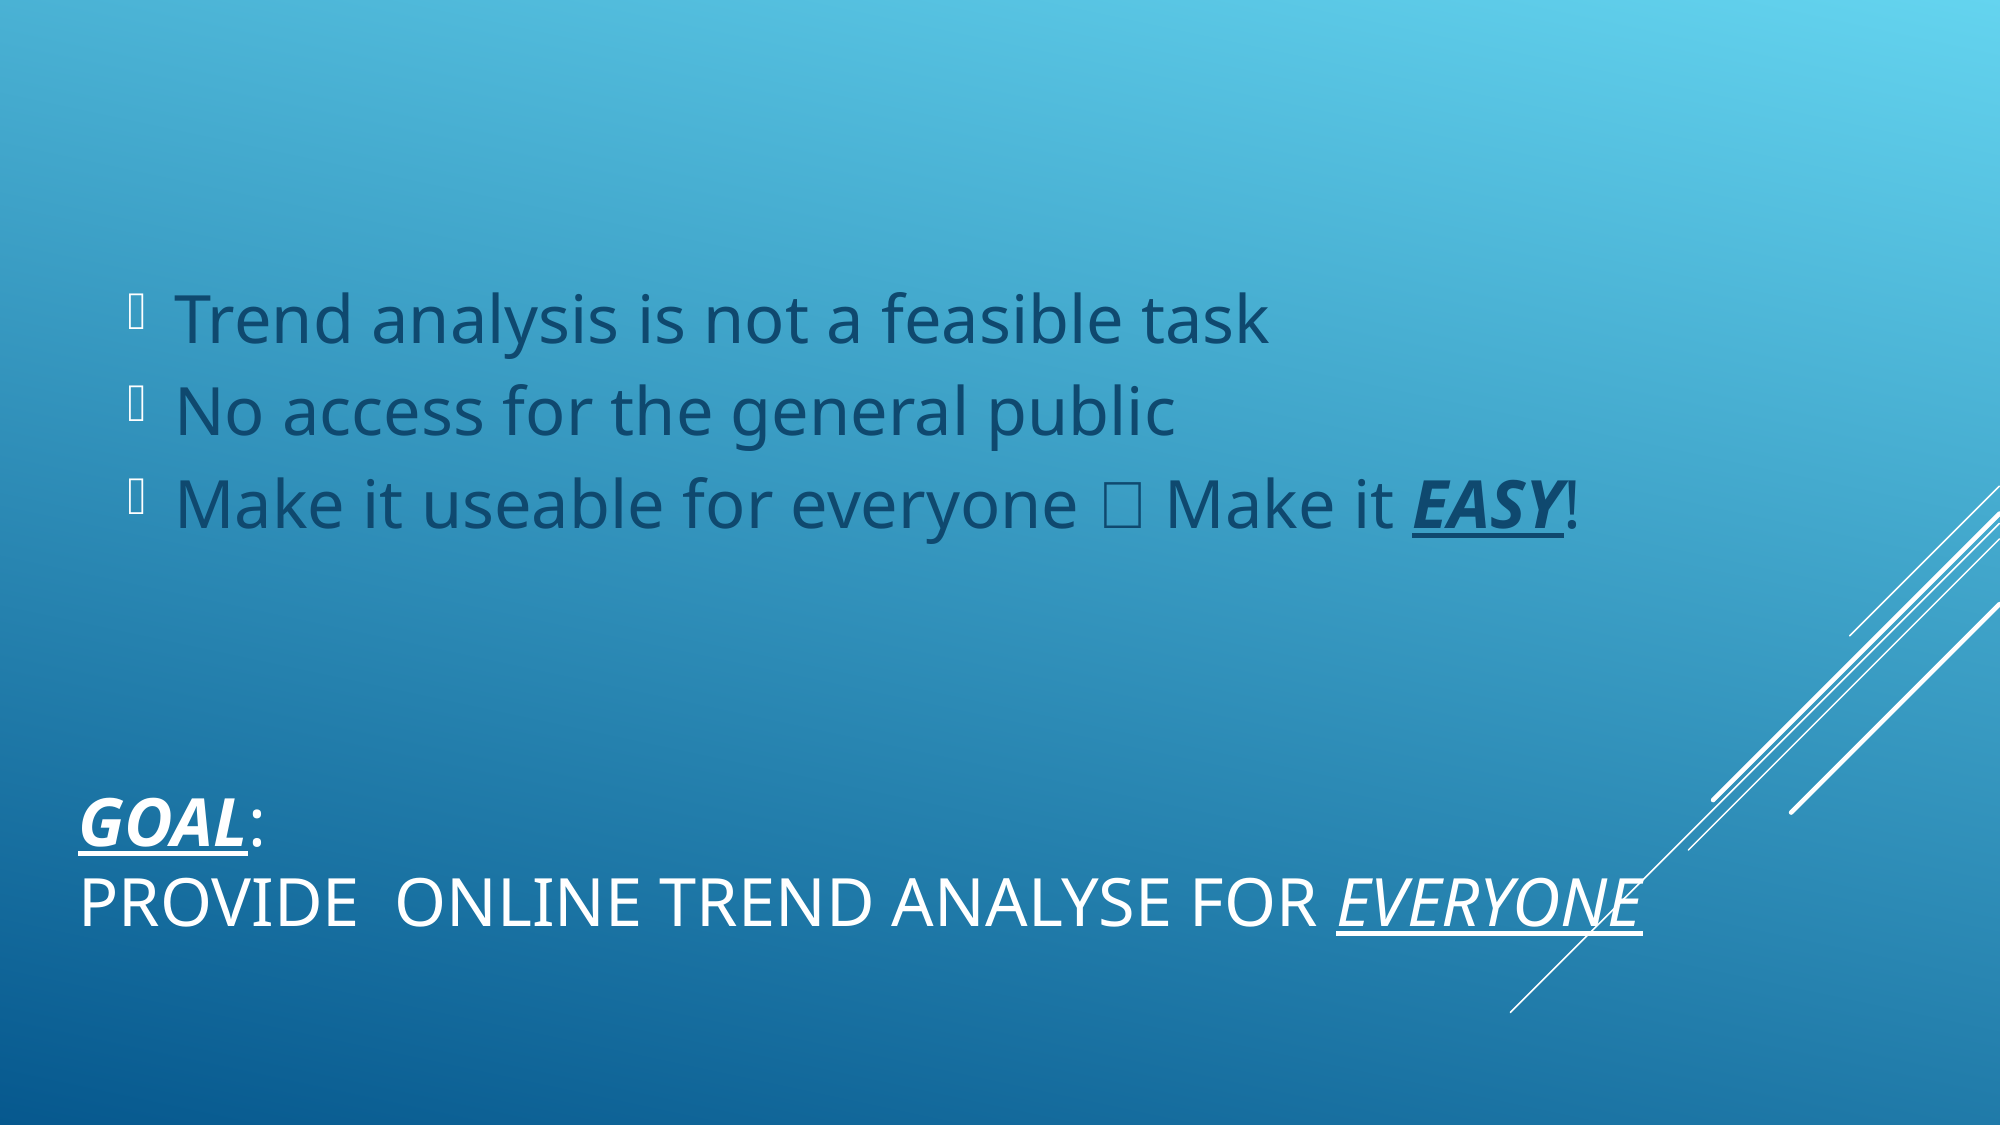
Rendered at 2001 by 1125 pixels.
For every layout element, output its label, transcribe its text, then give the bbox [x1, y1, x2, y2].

list Trend analysis is not a feasible task No access for the general public Make it useable for everyone  Make it EASY! [112, 112, 1875, 706]
title GOAL: Provide ONLINE TrEND ANALYSE FOR EVERYONE [63, 736, 1720, 984]
